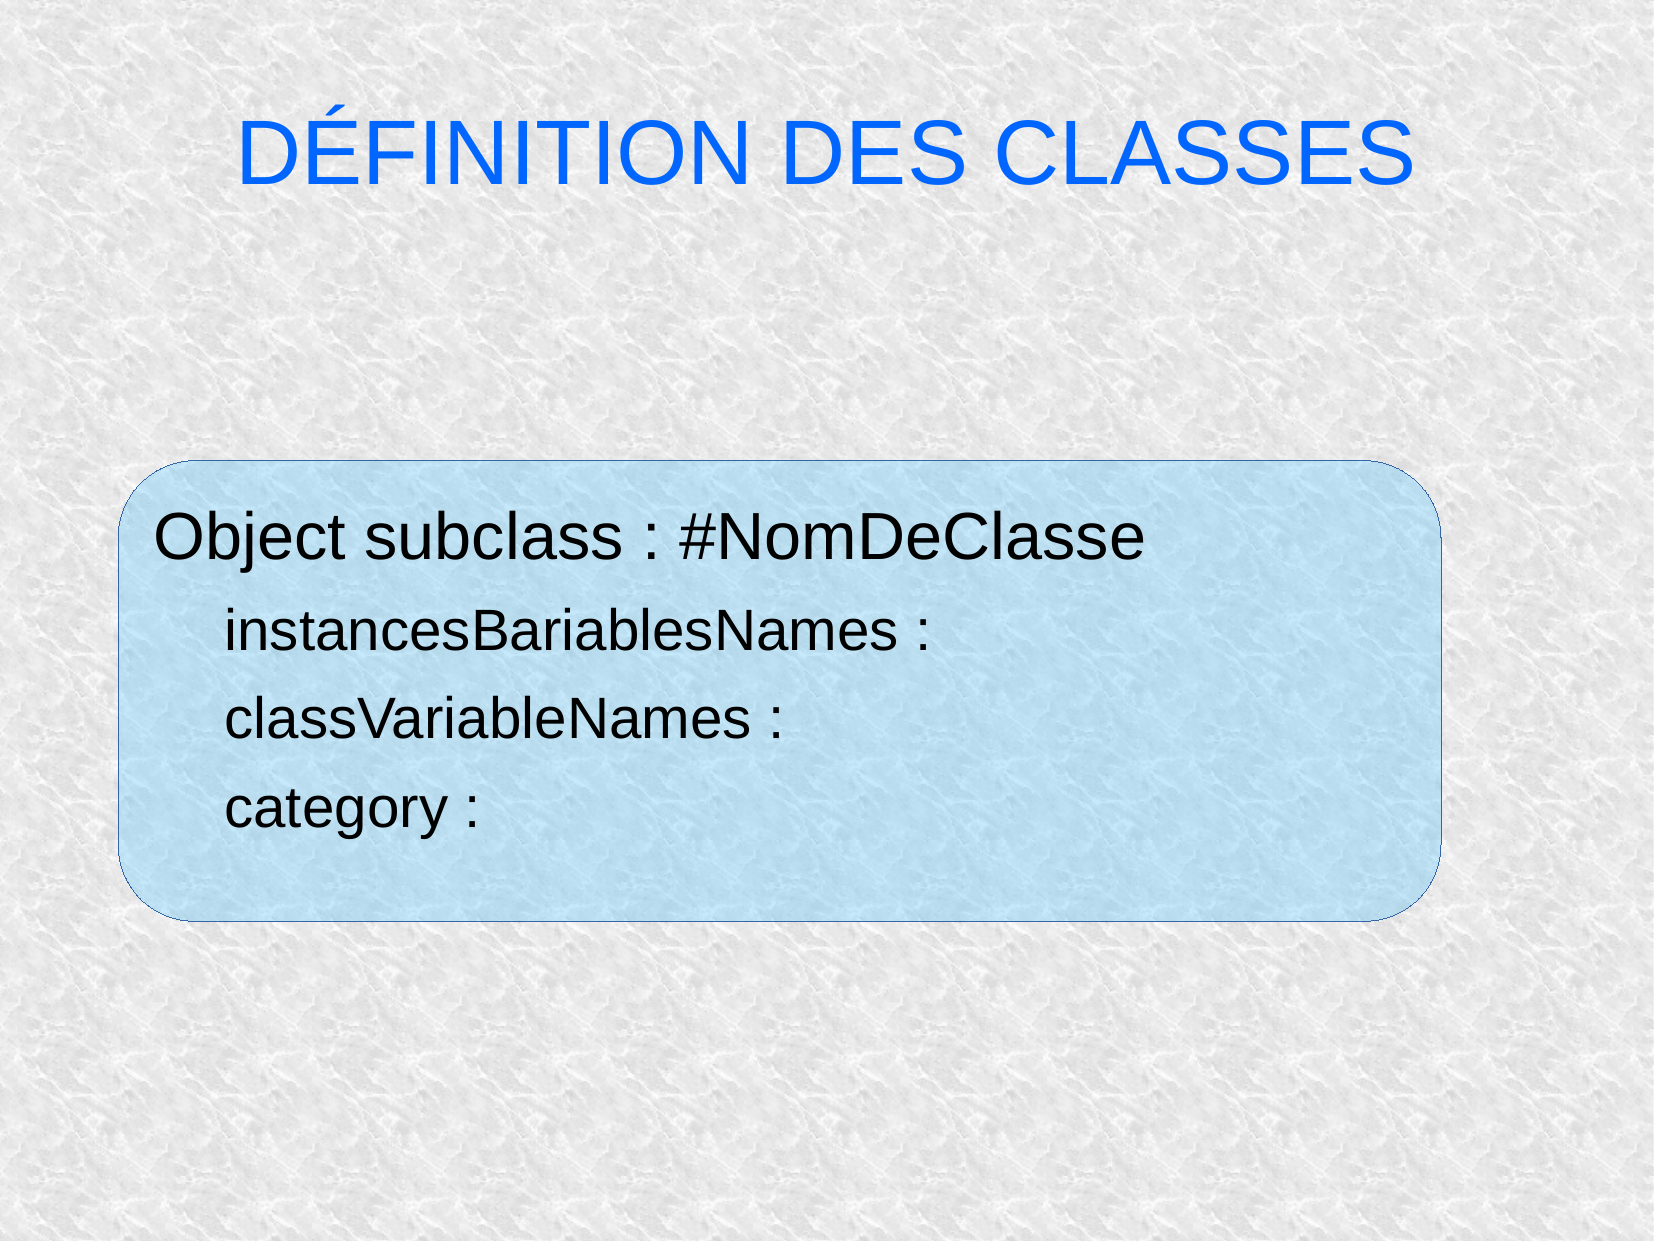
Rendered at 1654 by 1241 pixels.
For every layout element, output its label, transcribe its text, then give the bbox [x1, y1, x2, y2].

list Object subclass : #NomDeClasse instancesBariablesNames : classVariableNames : category : [82, 290, 1571, 1010]
picture [0, 0, 1654, 1241]
title DÉFINITION DES CLASSES [82, 49, 1571, 257]
